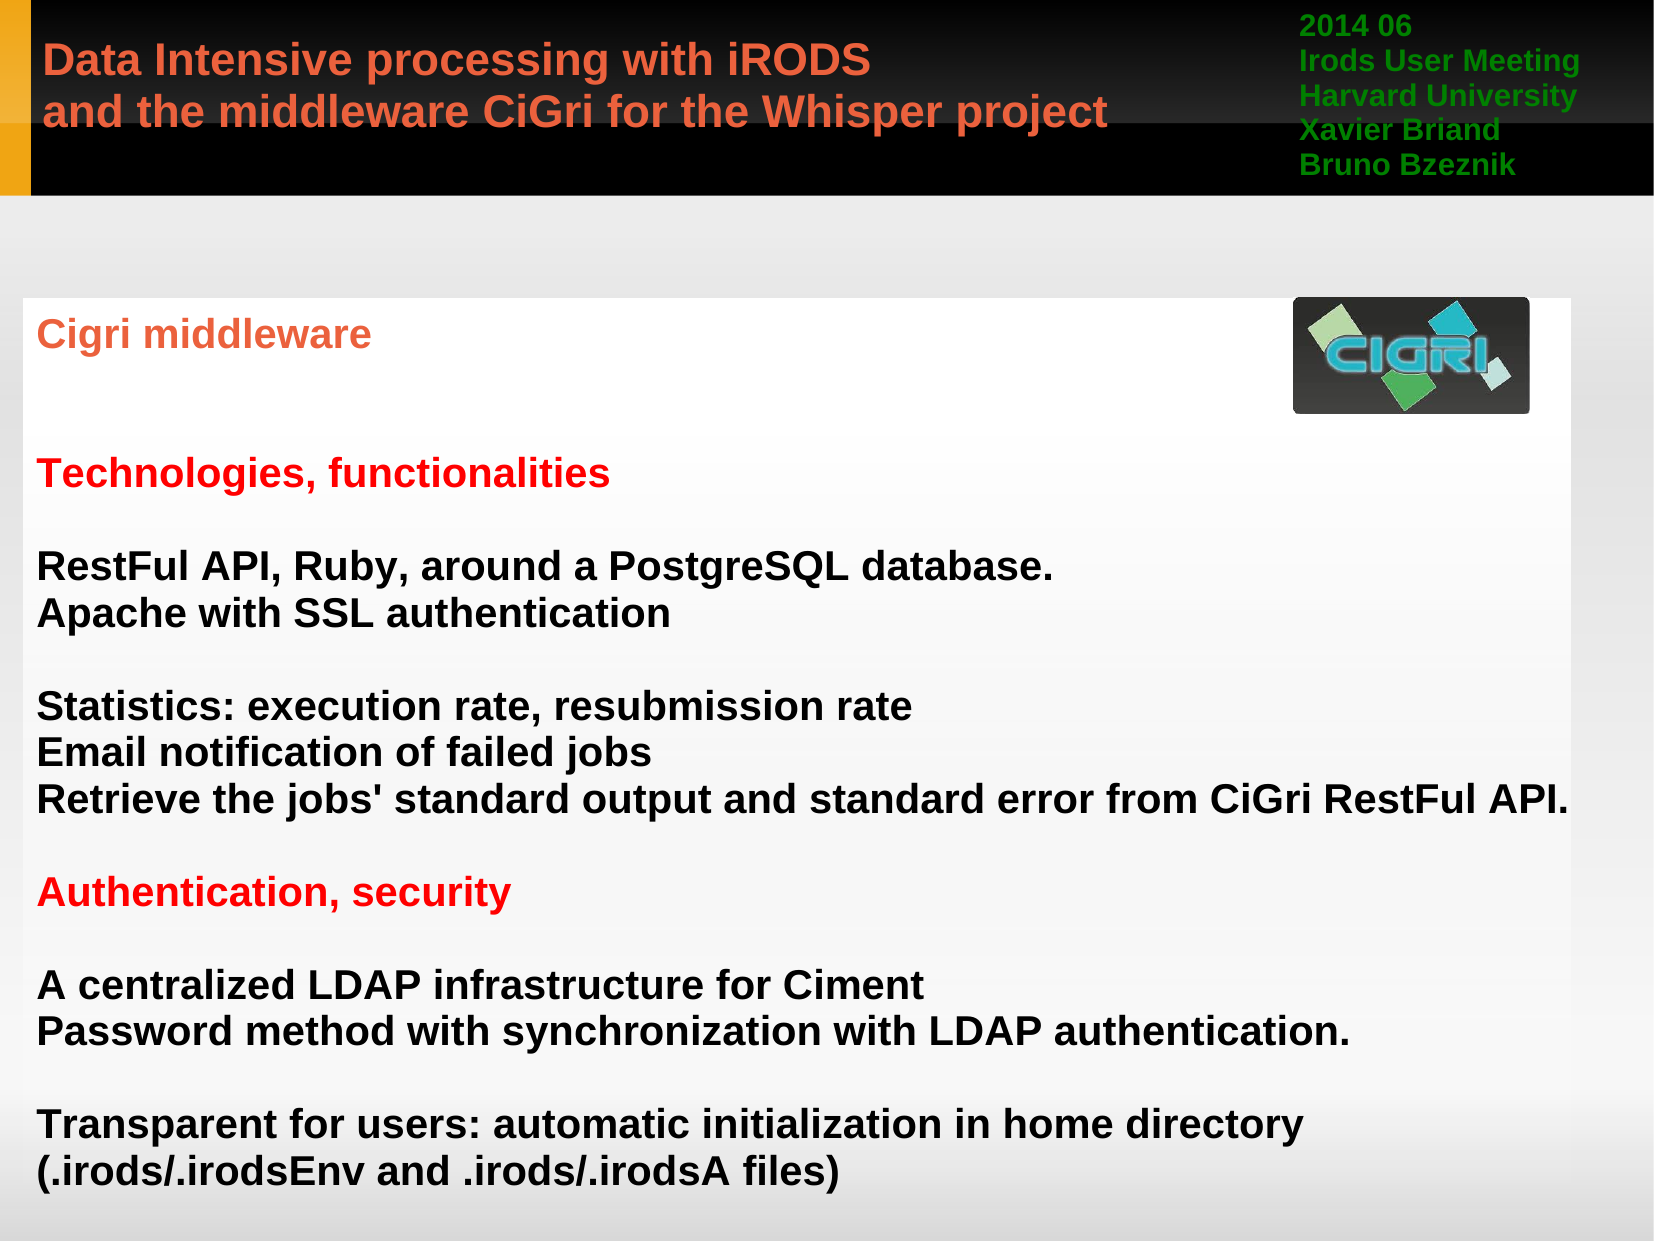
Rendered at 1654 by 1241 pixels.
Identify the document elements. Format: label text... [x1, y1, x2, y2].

picture [336, 54, 345, 59]
picture [818, 49, 833, 59]
picture [219, 54, 228, 59]
picture [420, 55, 430, 59]
picture [781, 48, 799, 59]
list Cigri middleware Technologies, functionalities RestFul API, Ruby, around a PostgreSQL database. Apache with SSL authentication Statistics: execution rate, resubmission rate Email notification of failed jobs Retrieve the jobs' standard output and standard error from CiGri RestFul API. Authentication, security A centralized LDAP infrastructure for Ciment Password method with synchronization with LDAP authentication. Transparent for users: automatic initialization in home directory (.irods/.irodsEnv and .irods/.irodsA files) [23, 298, 1571, 1211]
picture [749, 49, 763, 58]
picture [0, 0, 1654, 1241]
picture [52, 49, 67, 59]
title 2014 06 Irods User Meeting Harvard University Xavier Briand Bruno Bzeznik [1299, 41, 1654, 219]
picture [473, 54, 482, 59]
title Data Intensive processing with iRODS and the middleware CiGri for the Whisper project [29, 59, 1365, 266]
